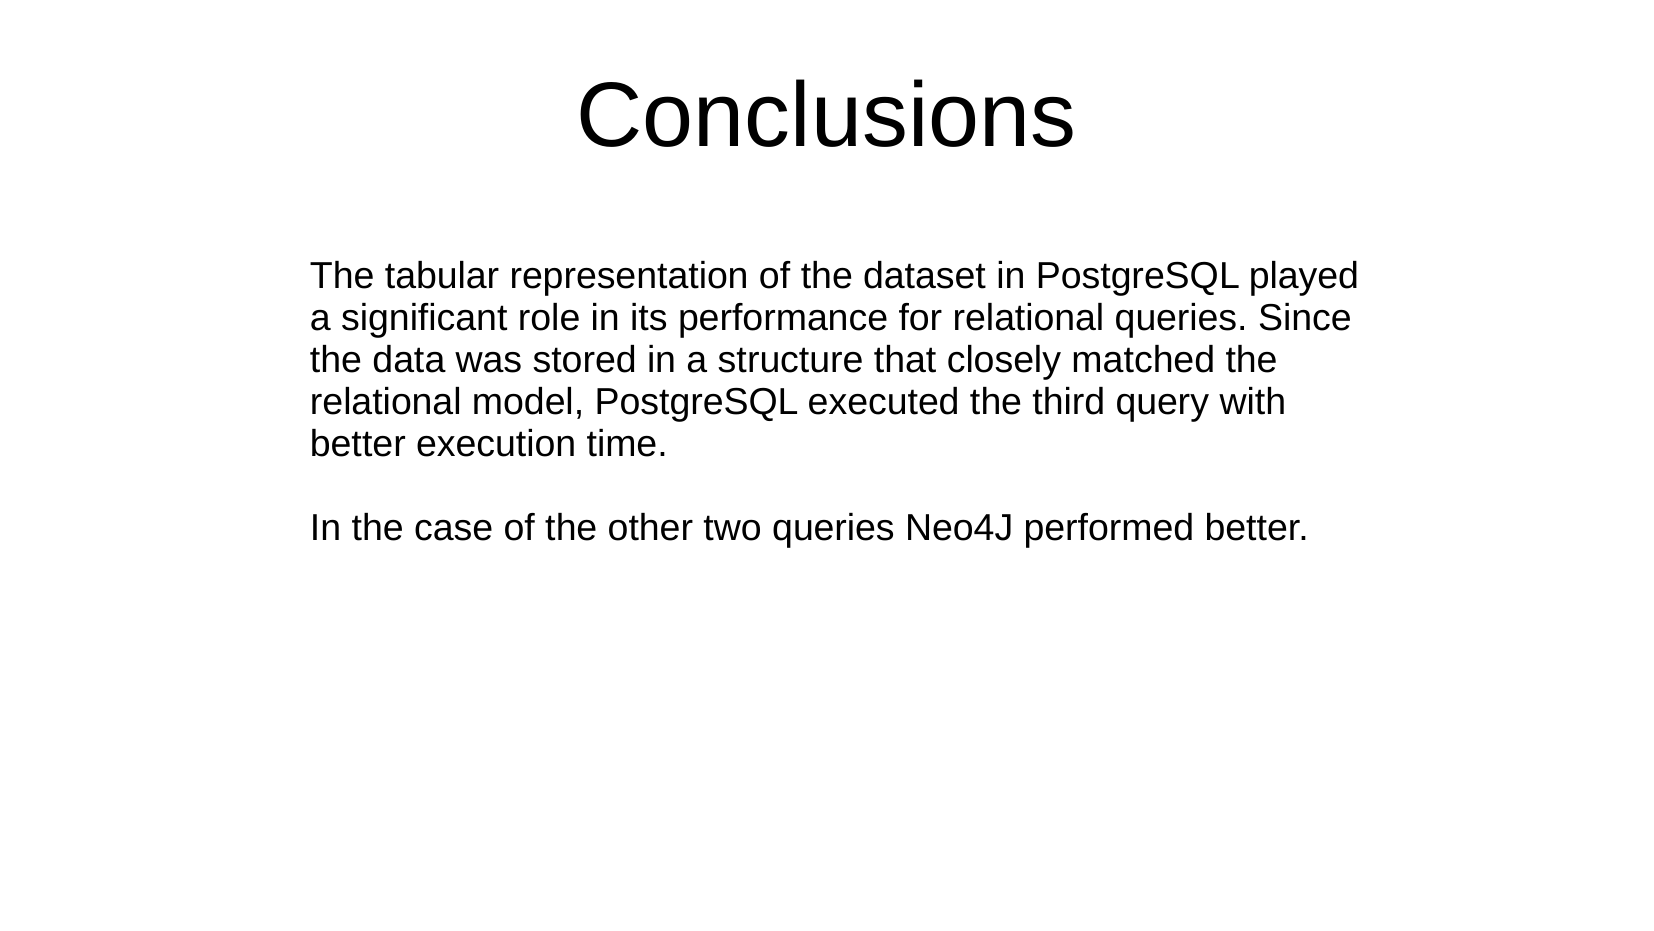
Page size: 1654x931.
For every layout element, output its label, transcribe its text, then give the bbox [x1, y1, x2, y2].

title Conclusions [82, 37, 1571, 193]
text_box The tabular representation of the dataset in PostgreSQL played a significant role in its performance for relational queries. Since the data was stored in a structure that closely matched the relational model, PostgreSQL executed the third query with better execution time. In the case of the other two queries Neo4J performed better. [295, 247, 1388, 931]
